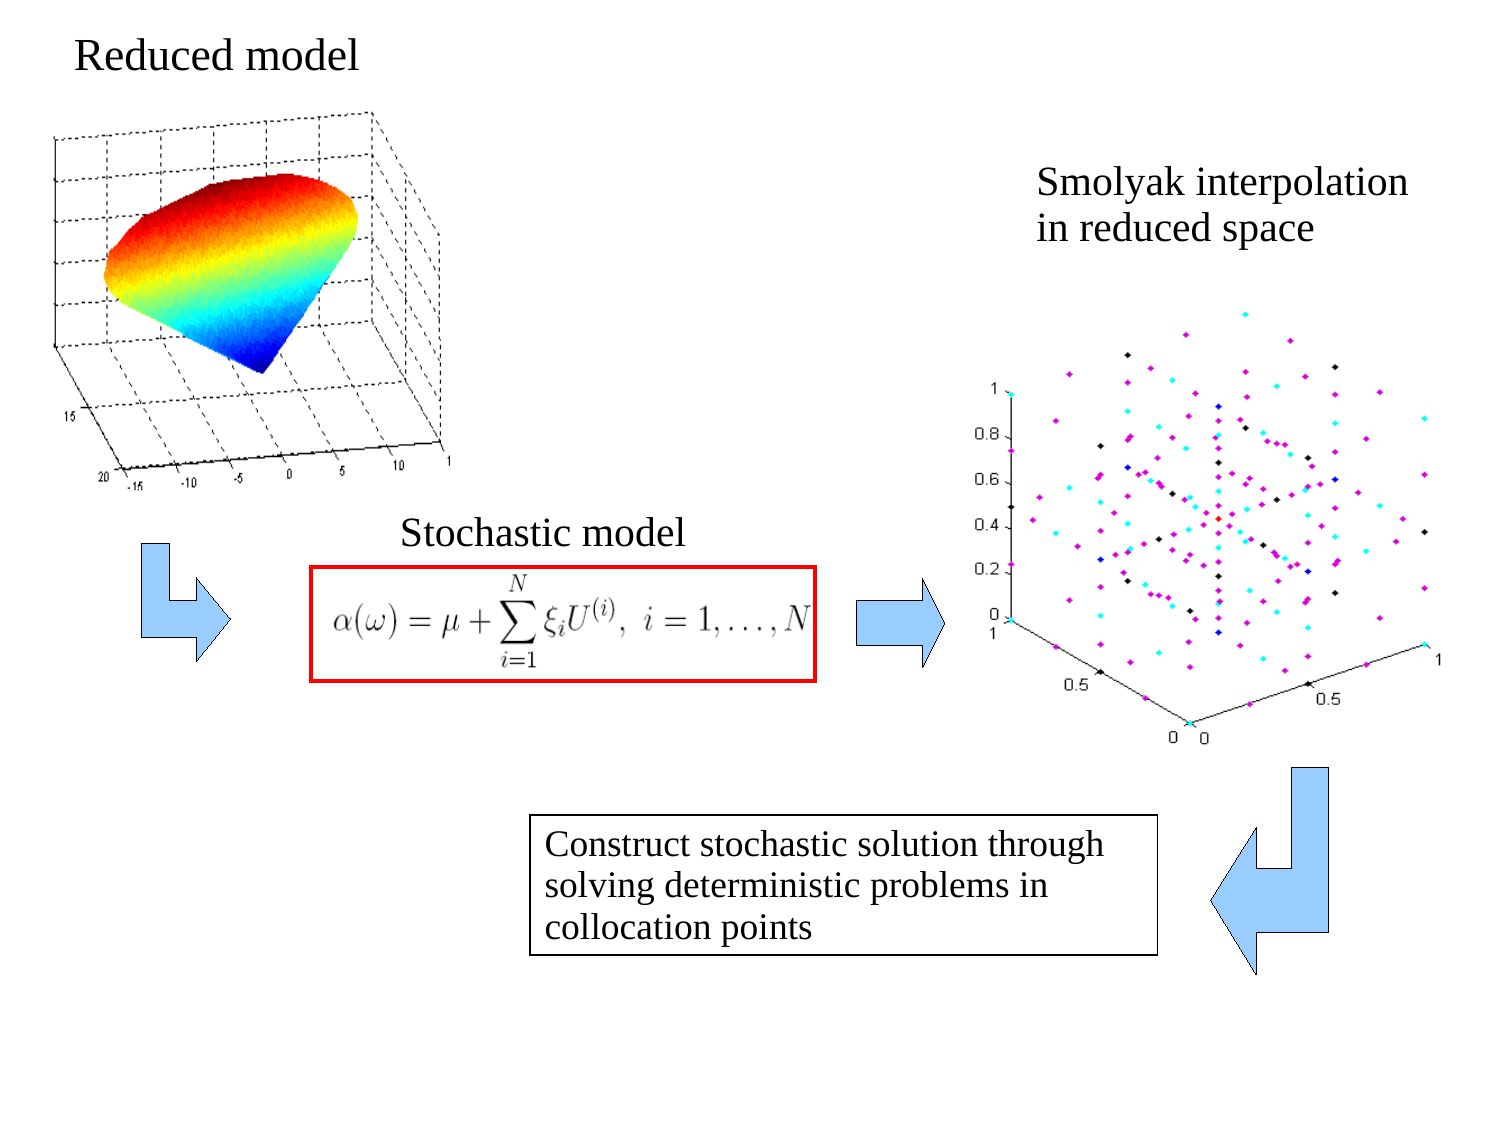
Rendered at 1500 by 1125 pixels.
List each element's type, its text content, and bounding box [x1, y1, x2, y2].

picture [29, 102, 468, 502]
picture [938, 277, 1470, 780]
text_box Construct stochastic solution through solving deterministic problems in collocation points [529, 814, 1158, 955]
text_box [856, 578, 945, 668]
text_box Smolyak interpolation in reduced space [1021, 150, 1465, 259]
text_box Stochastic model [385, 501, 745, 564]
text_box Reduced model [59, 22, 384, 89]
picture [312, 568, 813, 680]
text_box [1210, 767, 1329, 975]
text_box [141, 543, 231, 662]
